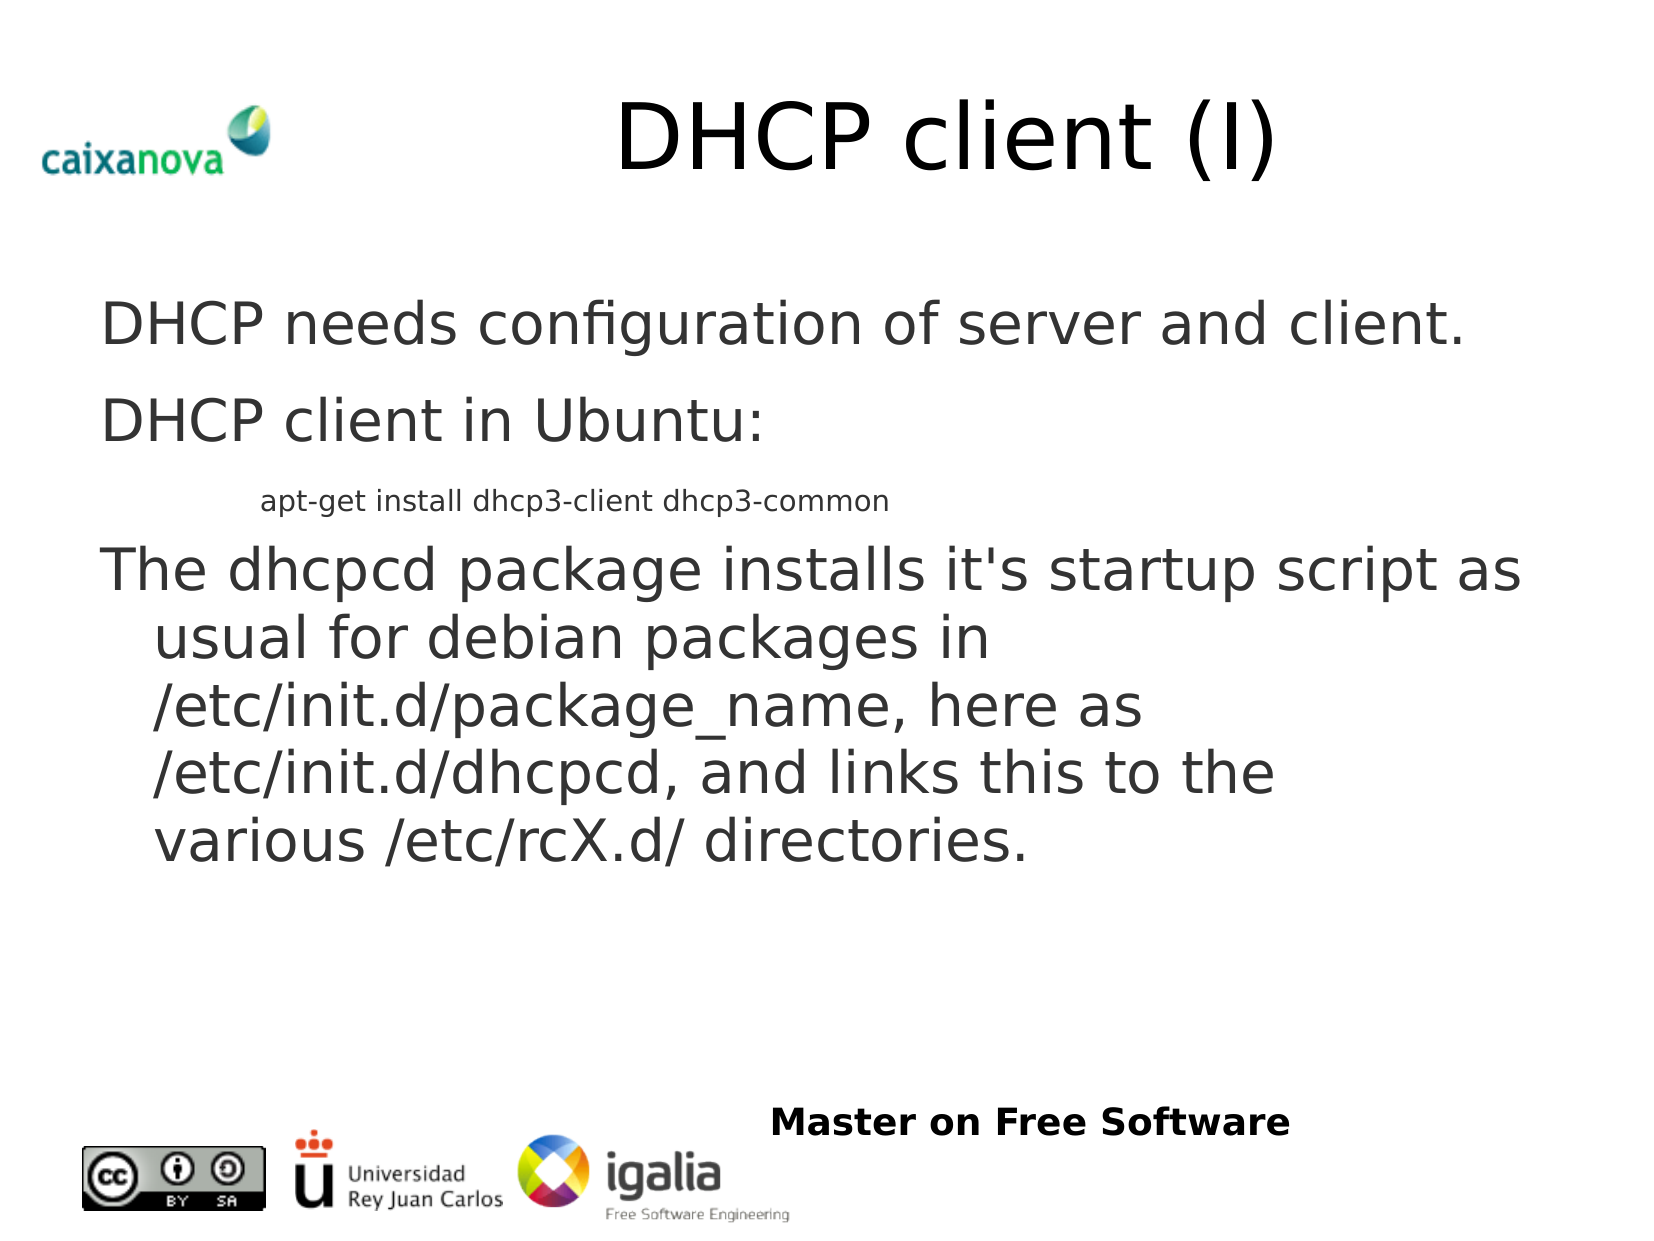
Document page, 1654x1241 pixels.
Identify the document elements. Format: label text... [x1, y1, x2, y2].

list DHCP needs configuration of server and client. DHCP client in Ubuntu: apt-get install dhcp3-client dhcp3-common The dhcpcd package installs it's startup script as usual for debian packages in /etc/init.d/package_name, here as /etc/init.d/dhcpcd, and links this to the various /etc/rcX.d/ directories. [82, 290, 1571, 1093]
picture [295, 1121, 811, 1235]
picture [29, 73, 284, 207]
title DHCP client (I) [295, 38, 1601, 237]
picture [82, 1146, 266, 1211]
